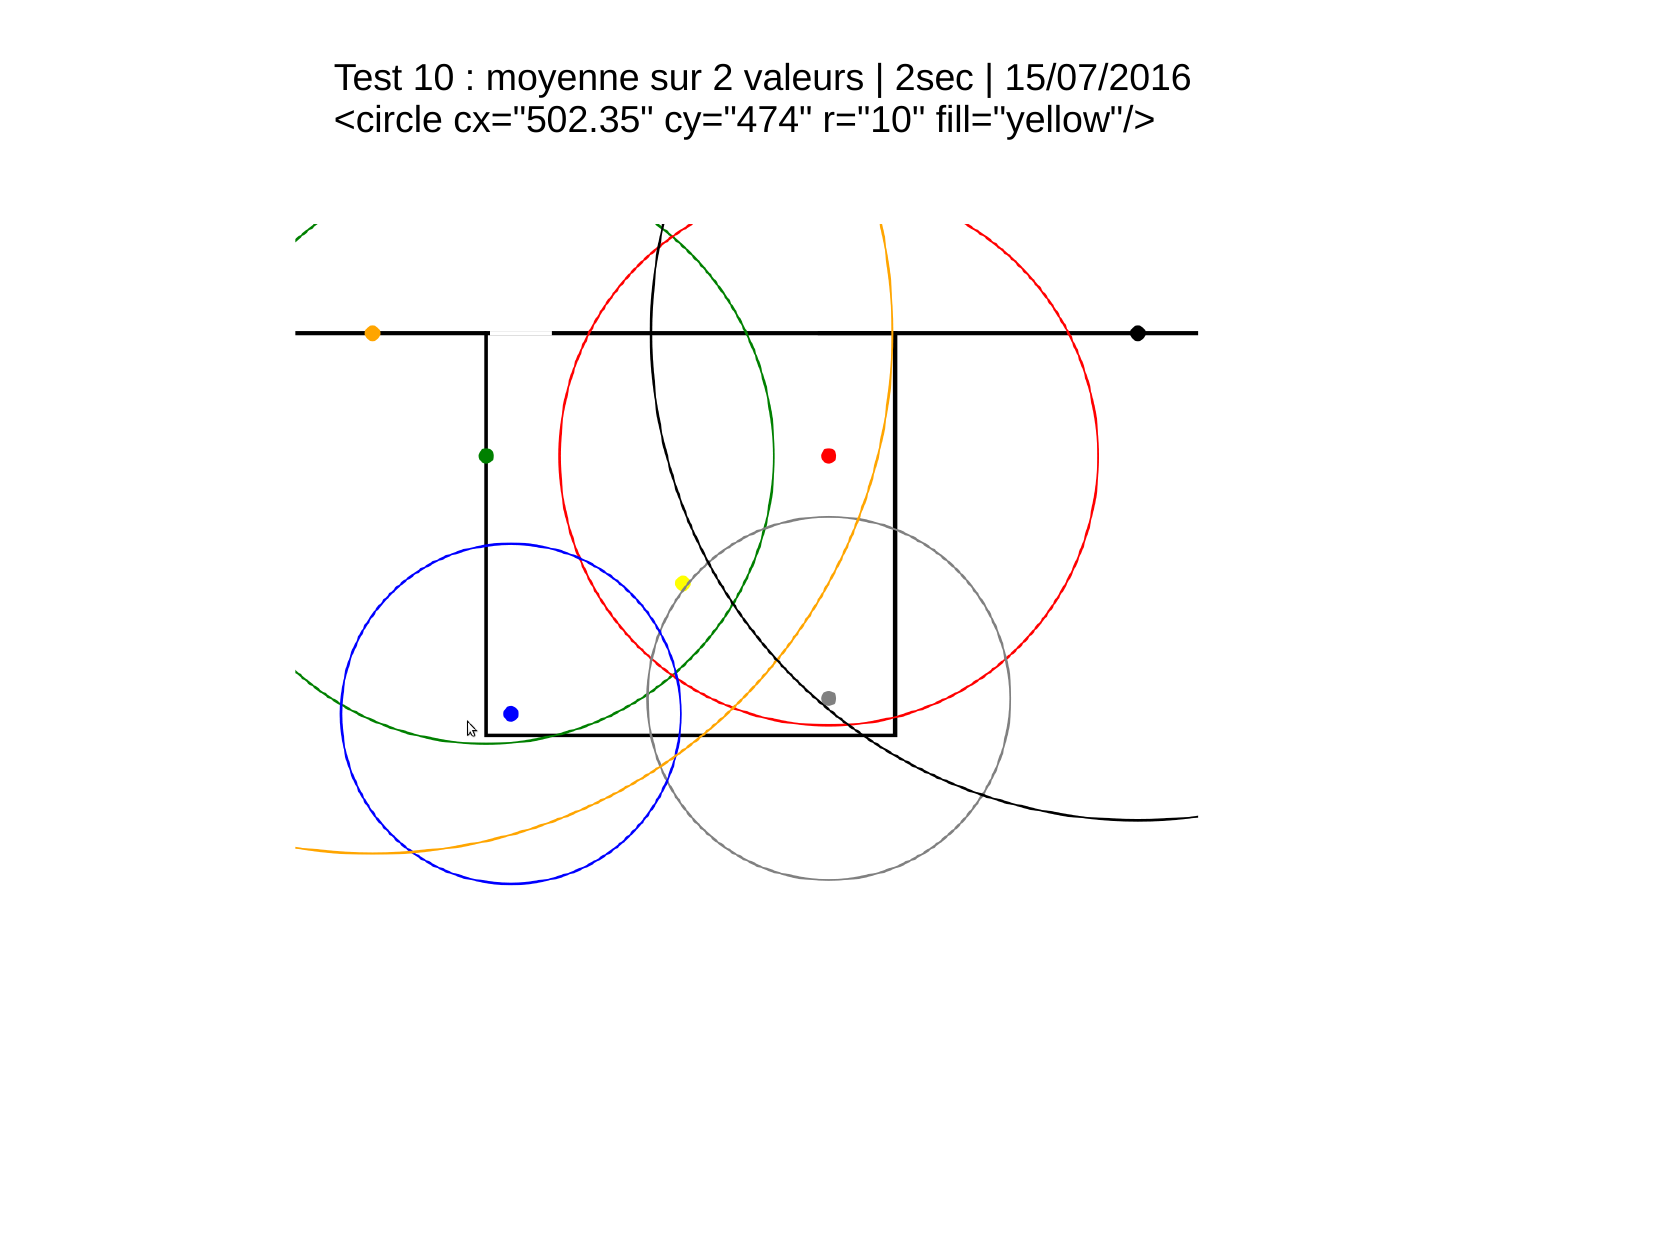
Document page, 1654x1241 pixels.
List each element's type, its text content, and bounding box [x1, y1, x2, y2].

picture [295, 224, 1199, 945]
text_box Test 10 : moyenne sur 2 valeurs | 2sec | 15/07/2016 <circle cx="502.35" cy="474" r="10" fill="yellow"/> [319, 49, 1206, 149]
